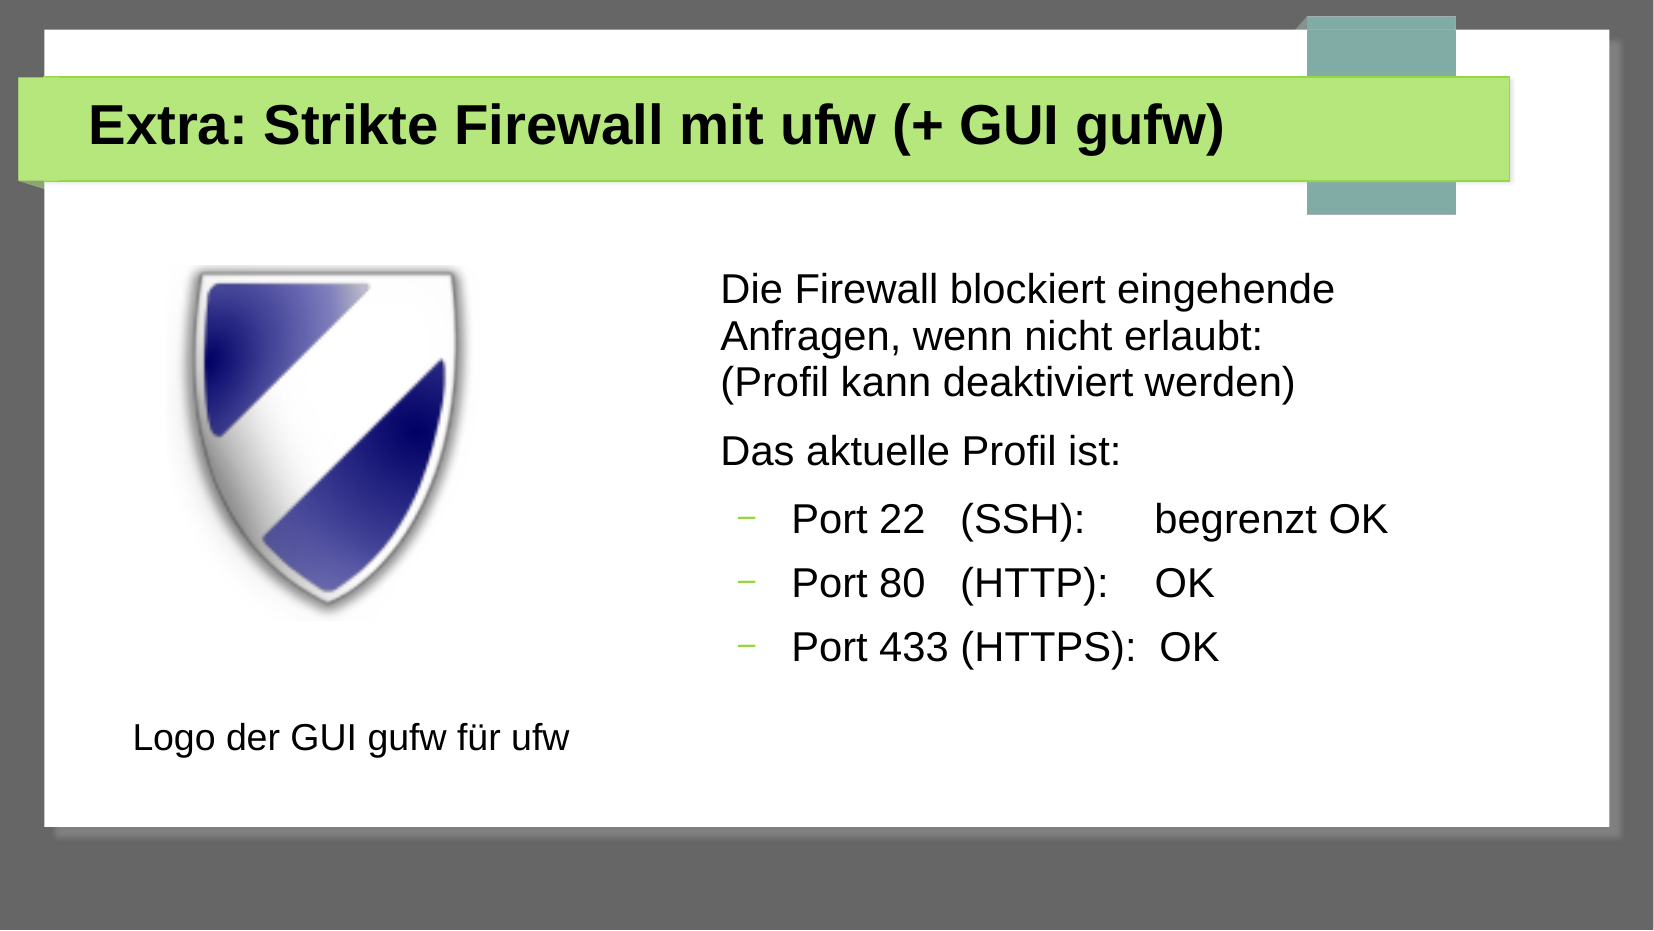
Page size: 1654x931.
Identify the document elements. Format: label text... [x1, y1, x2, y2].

title Extra: Strikte Firewall mit ufw (+ GUI gufw) [88, 73, 1506, 178]
text_box Logo der GUI gufw für ufw [117, 708, 621, 768]
list Die Firewall blockiert eingehende Anfragen, wenn nicht erlaubt: (Profil kann deaktiviert werden) Das aktuelle Profil ist: Port 22 (SSH): begrenzt OK Port 80 (HTTP): OK Port 433 (HTTPS): OK [649, 265, 1418, 709]
picture [147, 265, 502, 621]
